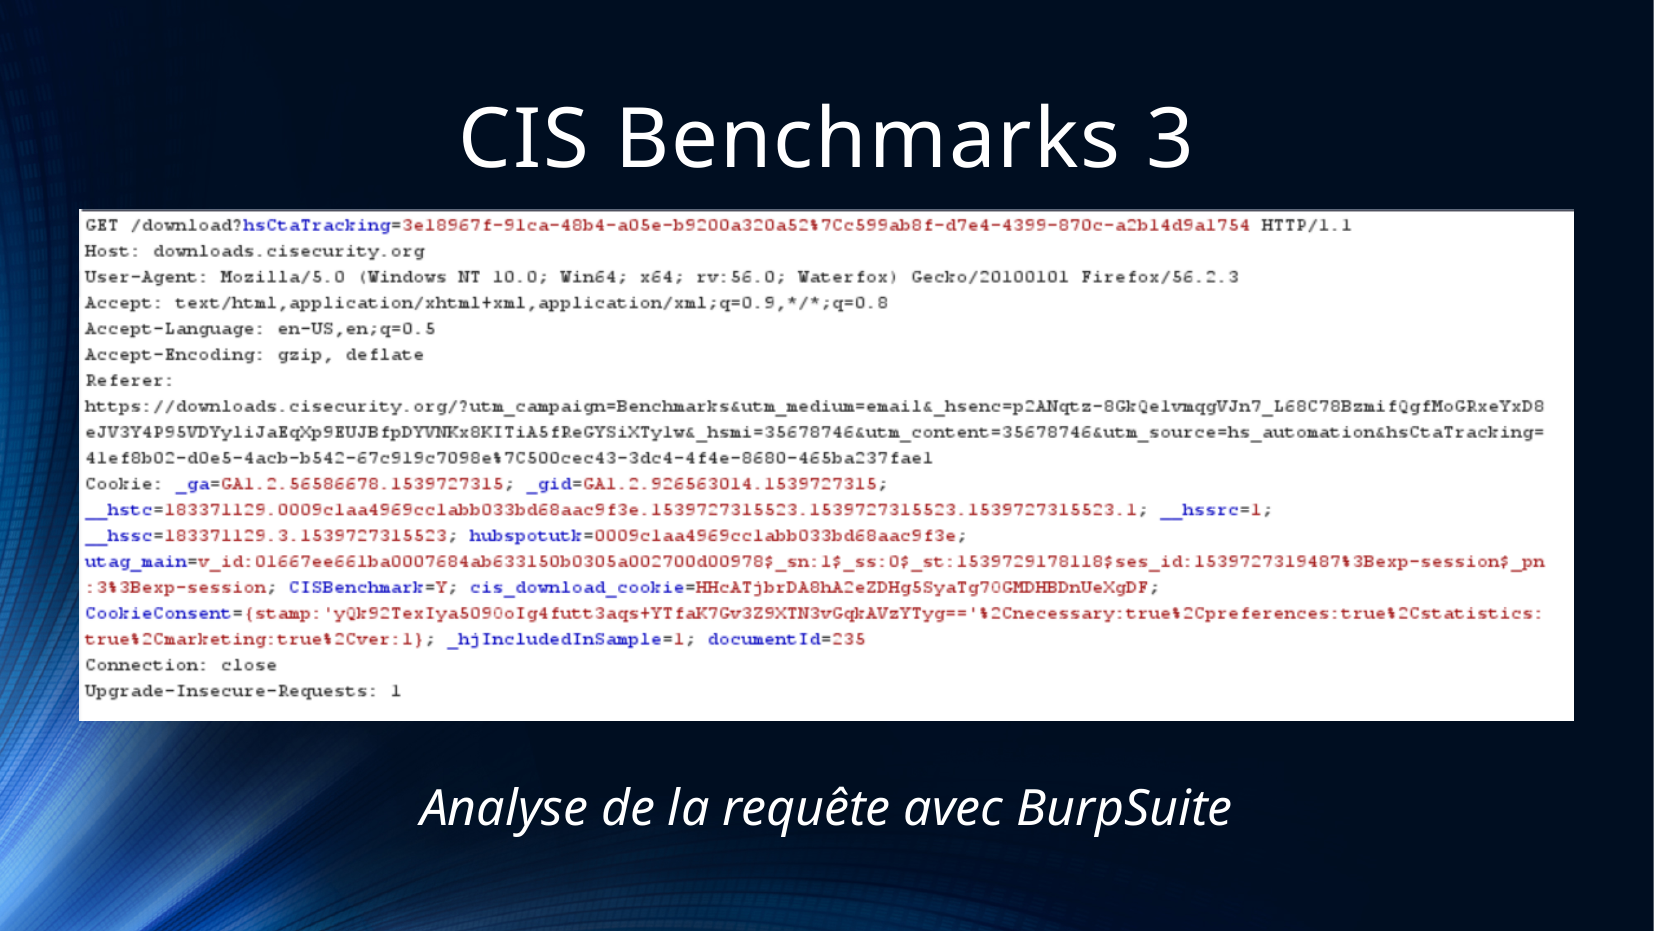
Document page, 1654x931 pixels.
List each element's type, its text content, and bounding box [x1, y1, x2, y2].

picture [0, 0, 1654, 931]
title CIS Benchmarks 3 [206, 15, 1448, 202]
text_box Analyse de la requête avec BurpSuite [294, 767, 1360, 843]
